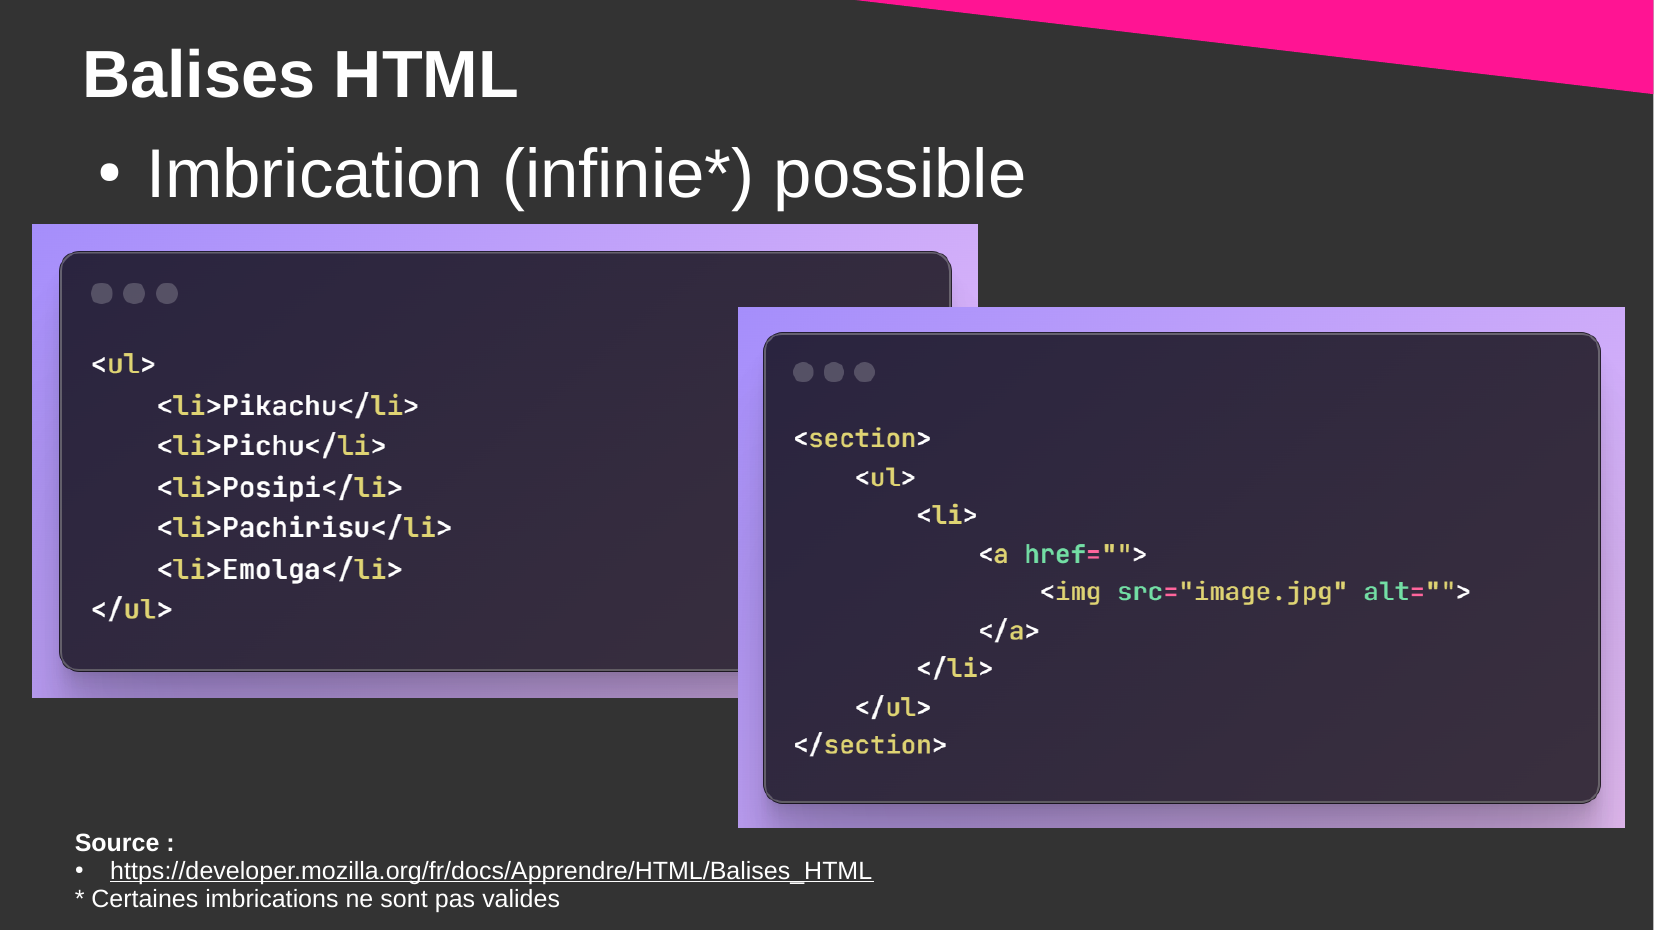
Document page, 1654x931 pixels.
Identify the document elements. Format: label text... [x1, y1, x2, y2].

list Imbrication (infinie*) possible [80, 135, 1217, 213]
picture [32, 224, 1625, 828]
text_box Source : https://developer.mozilla.org/fr/docs/Apprendre/HTML/Balises_HTML * Certaines imbrications ne sont pas valides [59, 821, 1546, 920]
text_box [855, 0, 1654, 95]
title Balises HTML [82, 37, 1571, 114]
